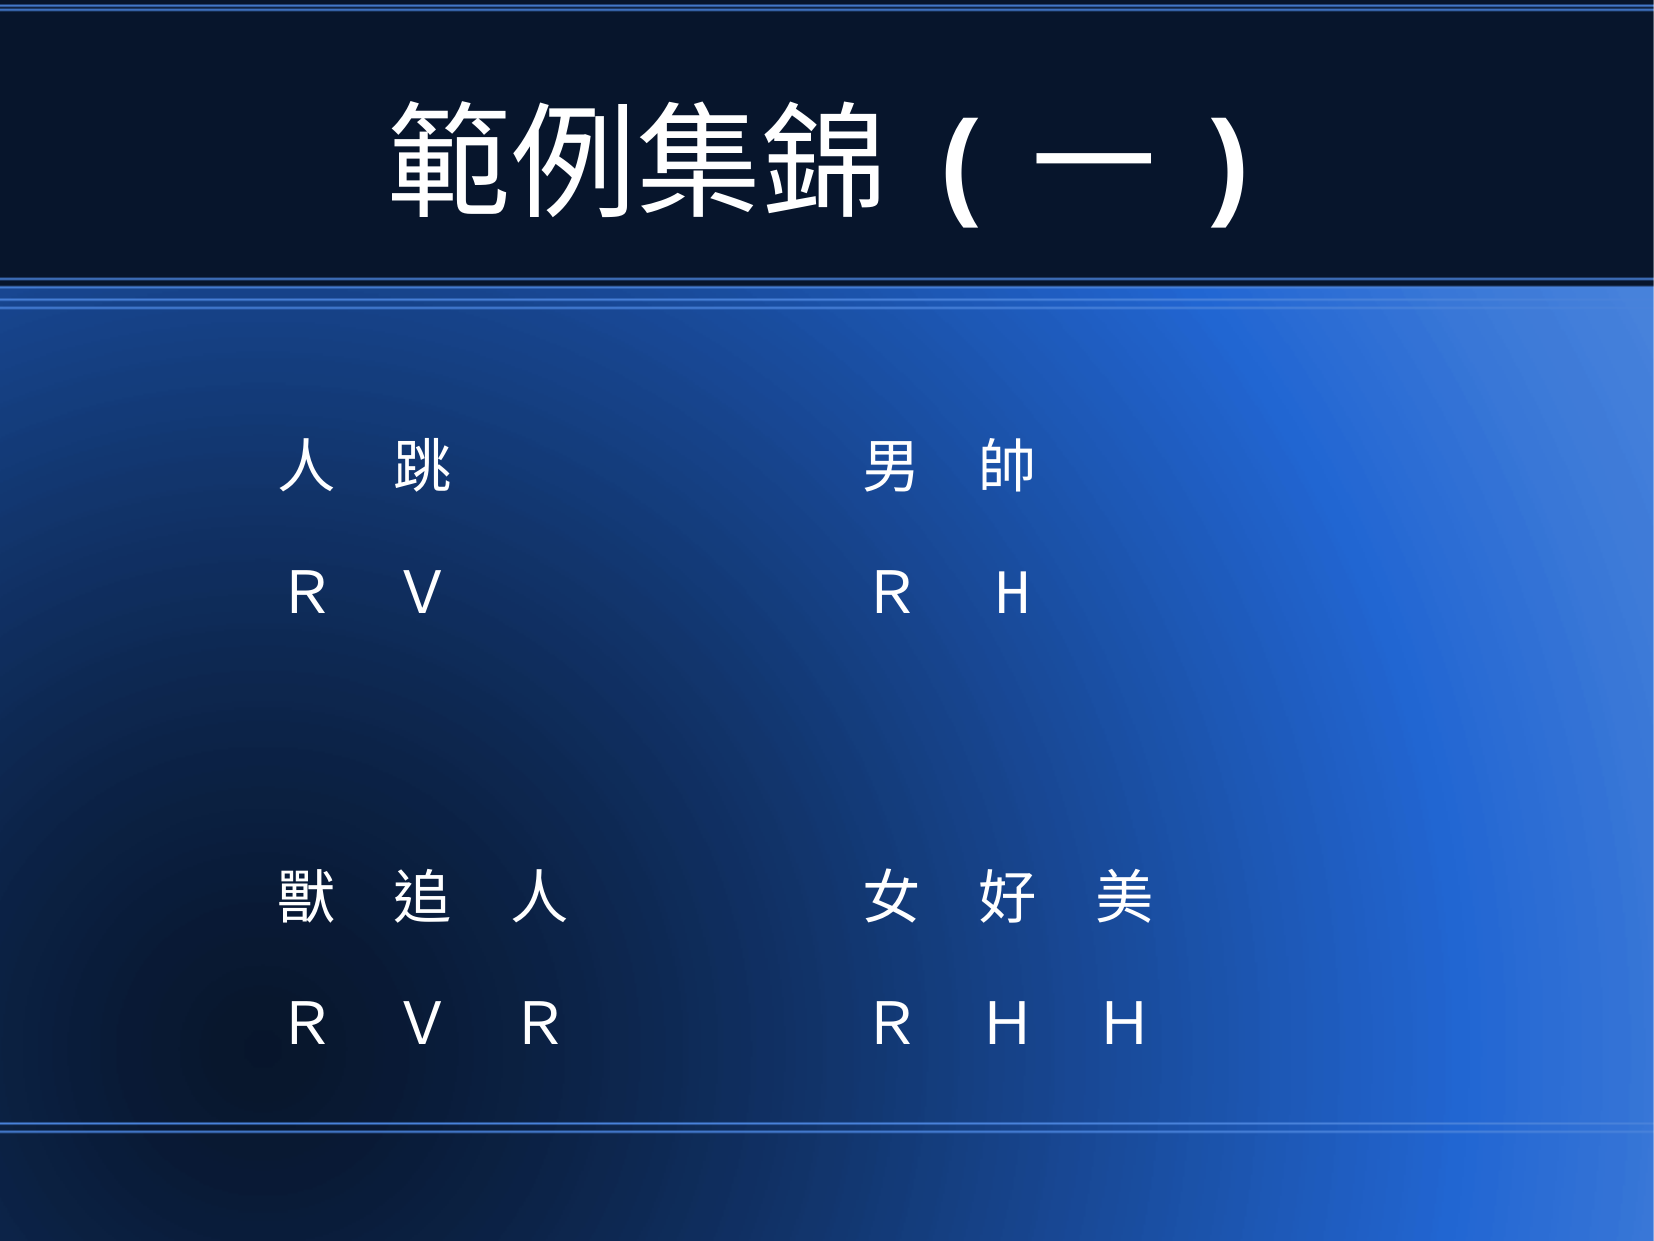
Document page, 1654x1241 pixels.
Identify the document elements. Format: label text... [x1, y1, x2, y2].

picture [0, 0, 1654, 1241]
list 男 帥 Ｒ H 女 好 美 Ｒ Ｈ Ｈ [862, 377, 1406, 1241]
list 人 跳 Ｒ Ｖ 獸 追 人 Ｒ Ｖ Ｒ [277, 377, 821, 1241]
title 範例集錦(一) [82, 49, 1571, 257]
